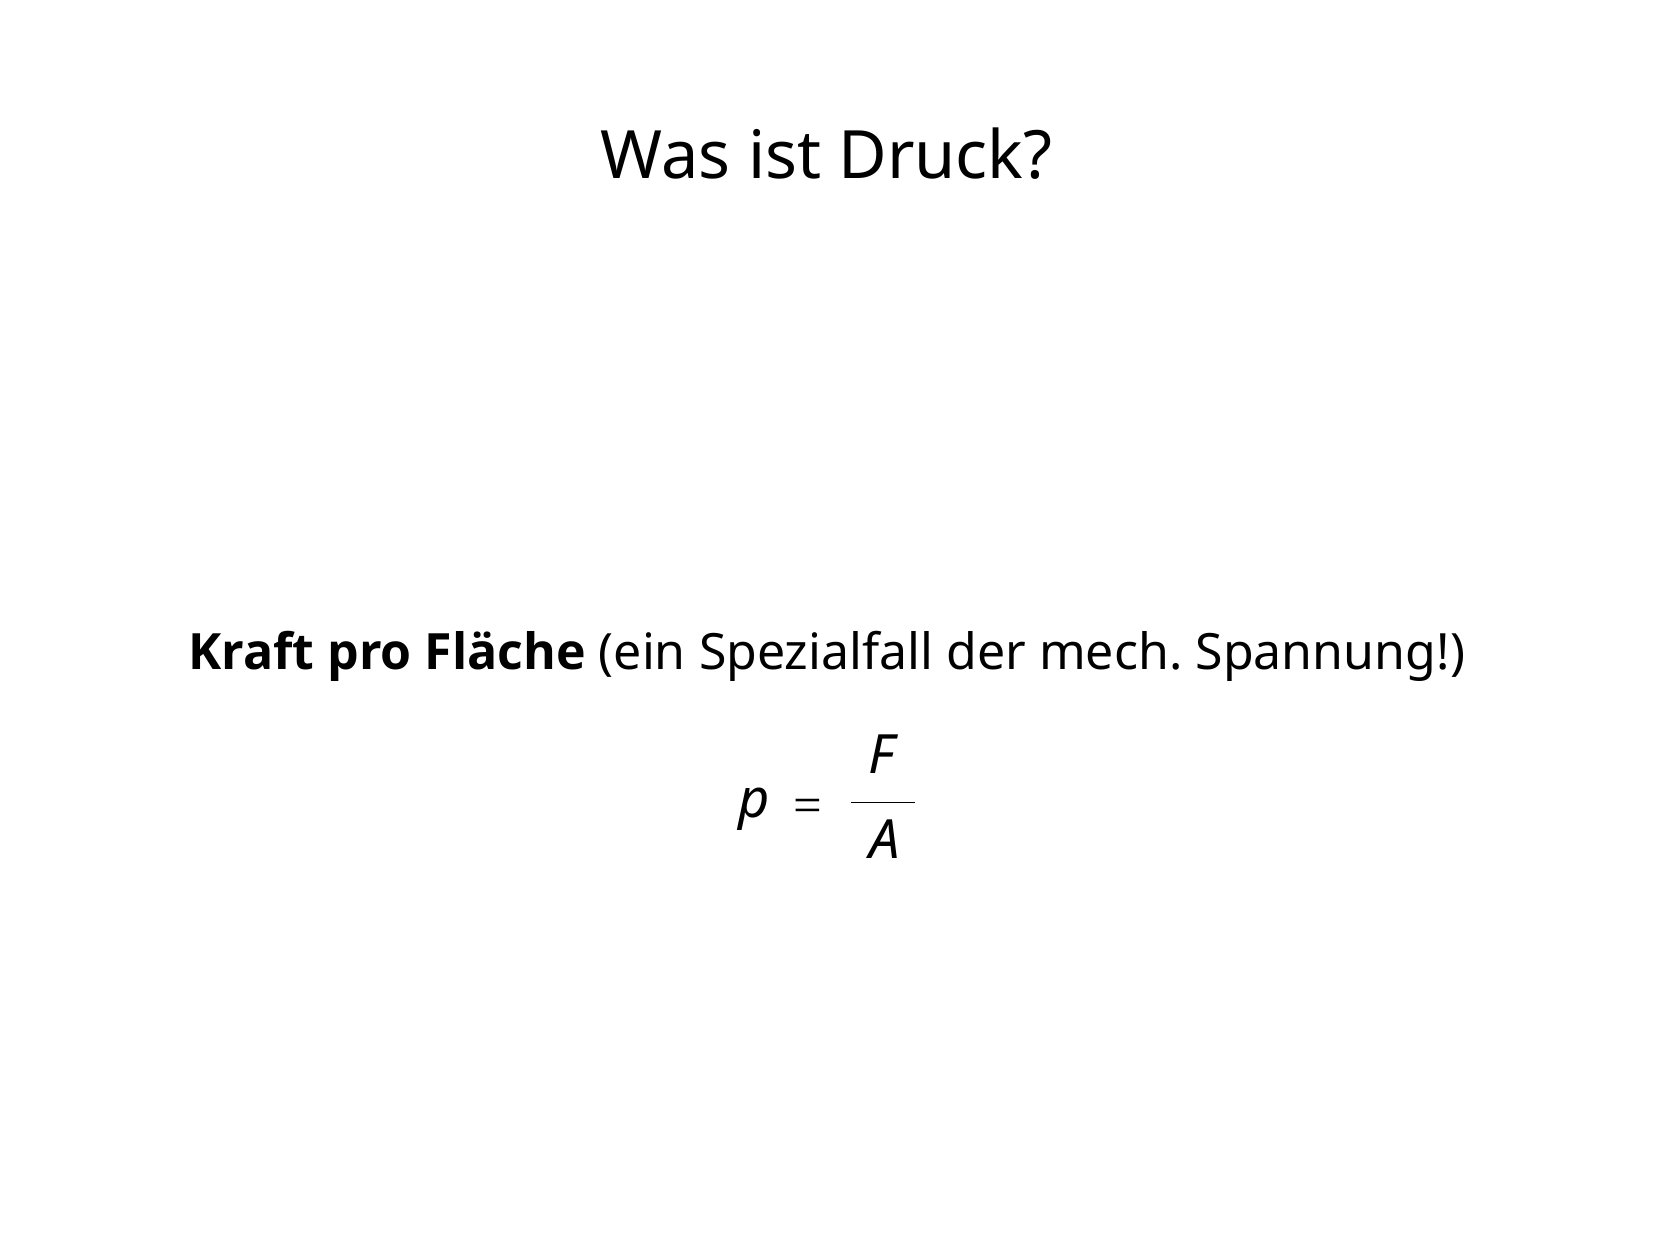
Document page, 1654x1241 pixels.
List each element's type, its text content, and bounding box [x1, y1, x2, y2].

chart [729, 722, 925, 873]
subtitle Kraft pro Fläche (ein Spezialfall der mech. Spannung!) [82, 290, 1571, 1010]
title Was ist Druck? [82, 49, 1571, 257]
